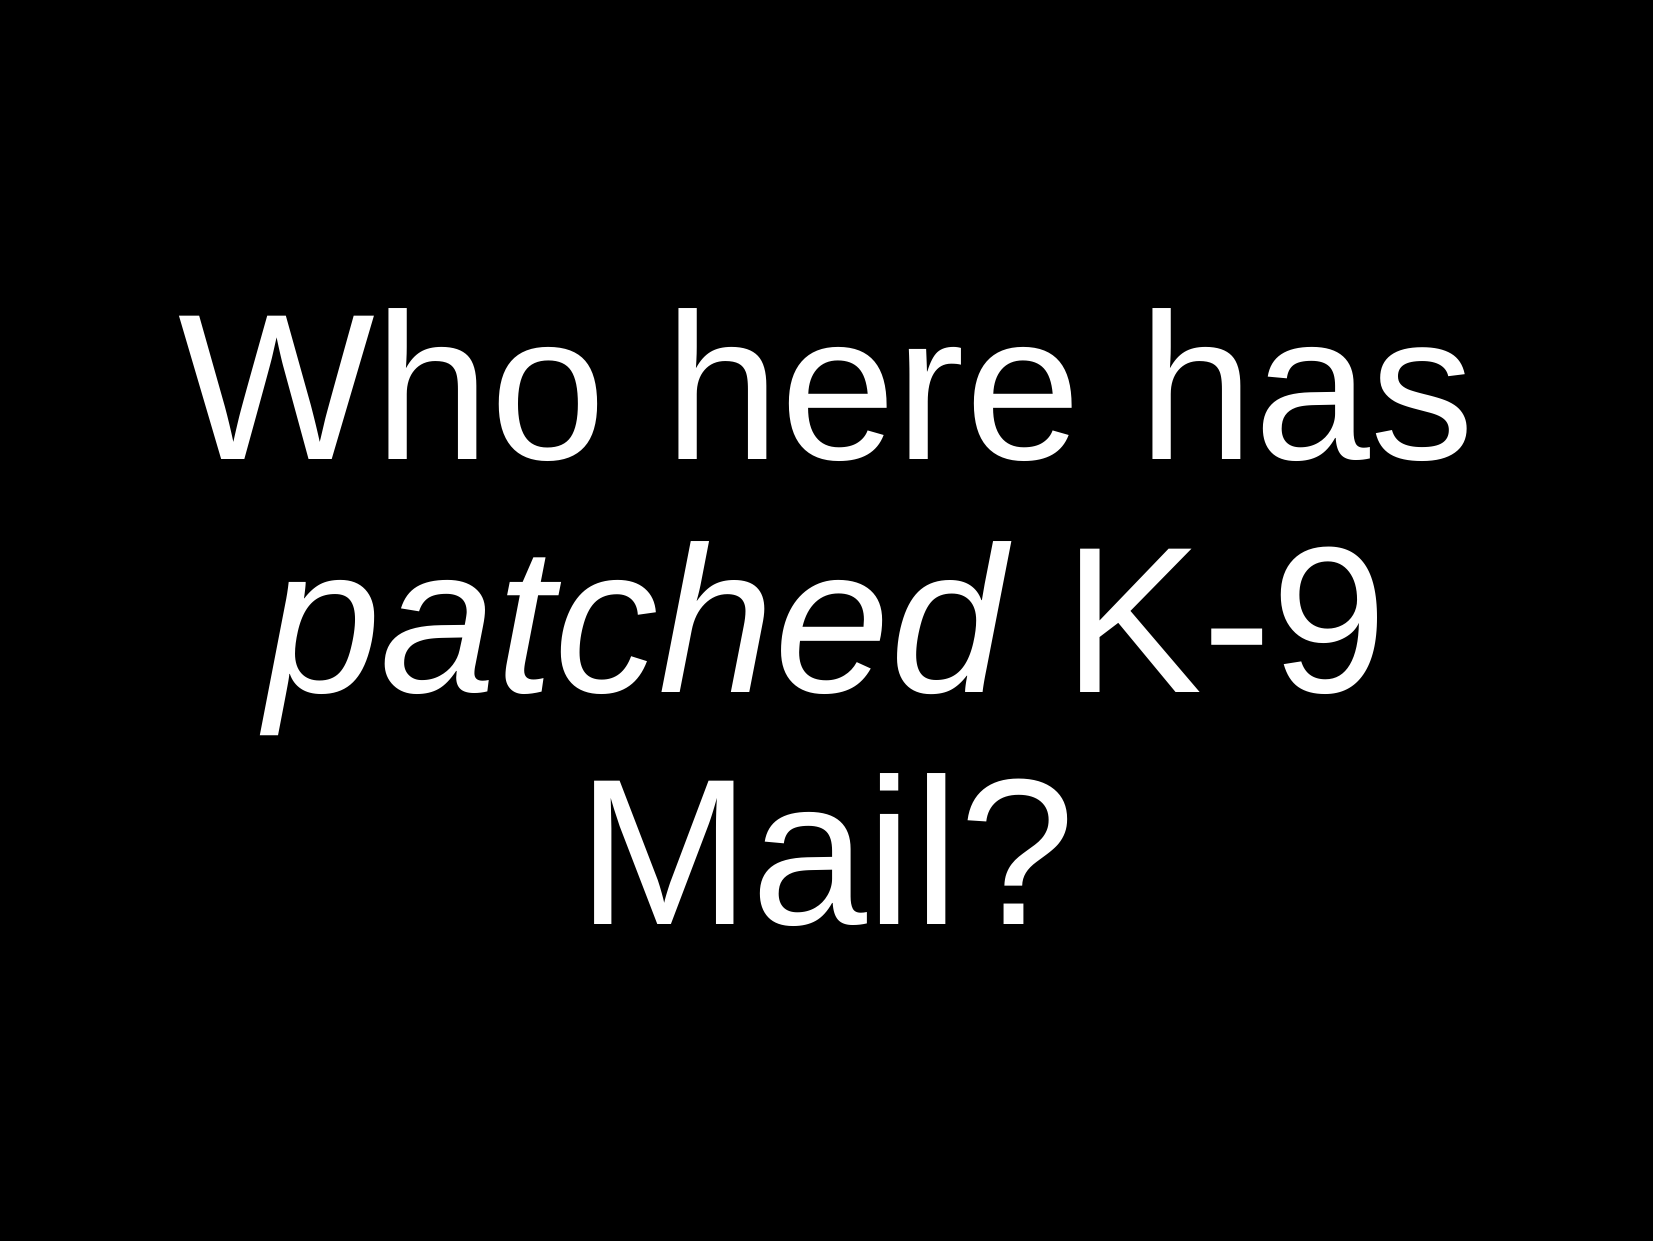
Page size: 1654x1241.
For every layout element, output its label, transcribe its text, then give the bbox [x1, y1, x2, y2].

title Who here has patched K-9 Mail? [82, 101, 1571, 1140]
